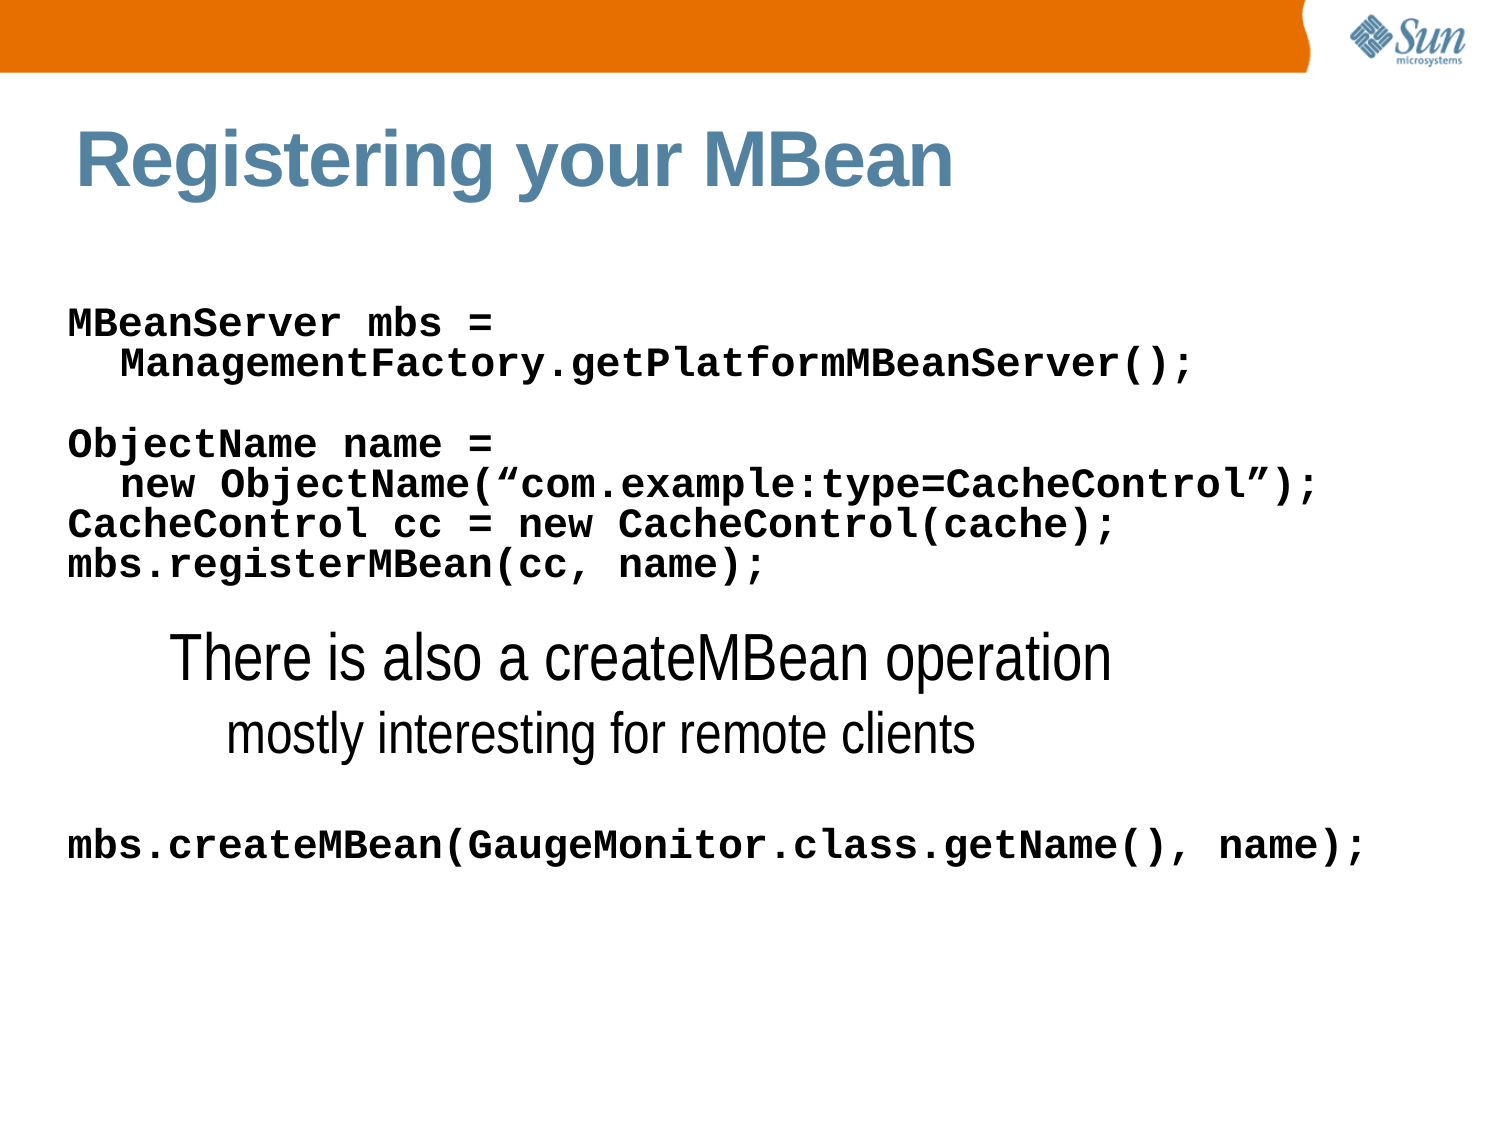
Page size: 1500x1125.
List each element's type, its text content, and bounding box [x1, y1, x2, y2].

list There is also a createMBean operation mostly interesting for remote clients [150, 627, 1463, 775]
list MBeanServer mbs = ManagementFactory.getPlatformMBeanServer(); ObjectName name = new ObjectName(“com.example:type=CacheControl”); CacheControl cc = new CacheControl(cache); mbs.registerMBean(cc, name); mbs.createMBean(GaugeMonitor.class.getName(), name); [64, 257, 1402, 1017]
picture [0, 0, 1500, 75]
title Registering your MBean [75, 122, 1438, 228]
